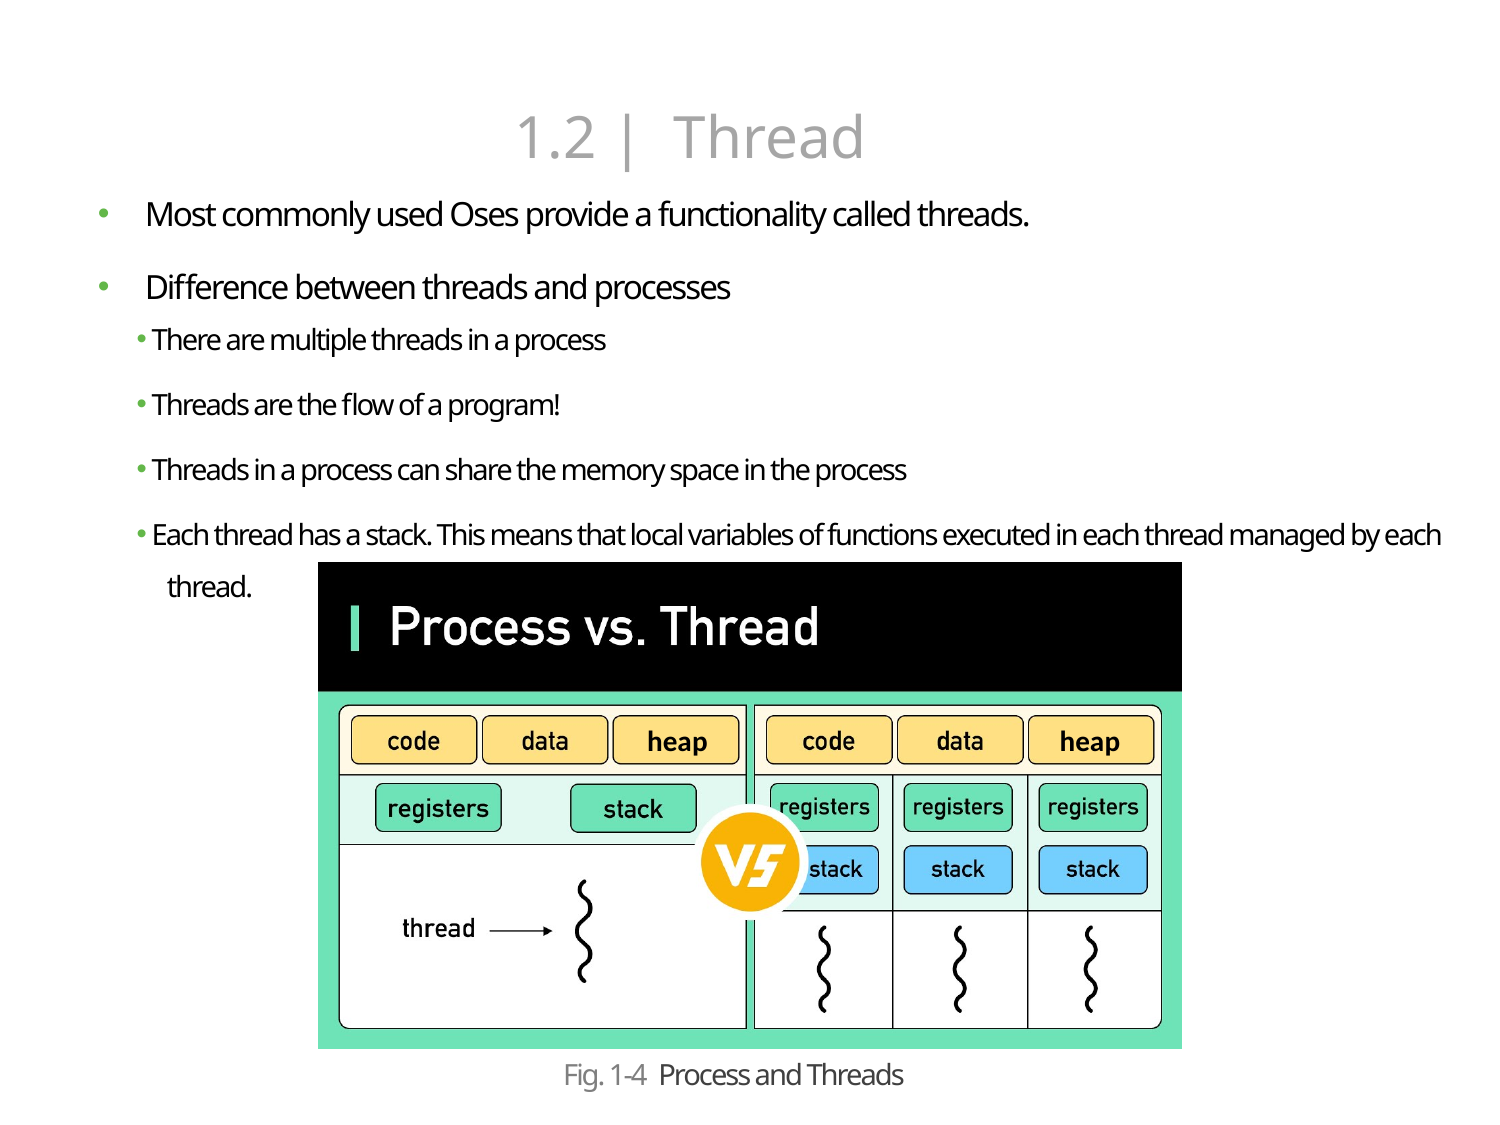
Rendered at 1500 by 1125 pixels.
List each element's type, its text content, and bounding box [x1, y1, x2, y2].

text_box 1.2 | Thread [165, 92, 1216, 178]
text_box Fig. 1-4 Process and Threads [548, 1049, 914, 1099]
text_box heap [624, 721, 731, 758]
text_box There are multiple threads in a process Threads are the flow of a program! Threads in a process can share the memory space in the process Each thread has a stack. This means that local variables of functions executed in each thread managed by each thread. [121, 296, 1500, 557]
text_box heap [1036, 721, 1144, 758]
picture [318, 562, 1182, 1049]
text_box Most commonly used Oses provide a functionality called threads. Difference between threads and processes [82, 166, 1379, 310]
